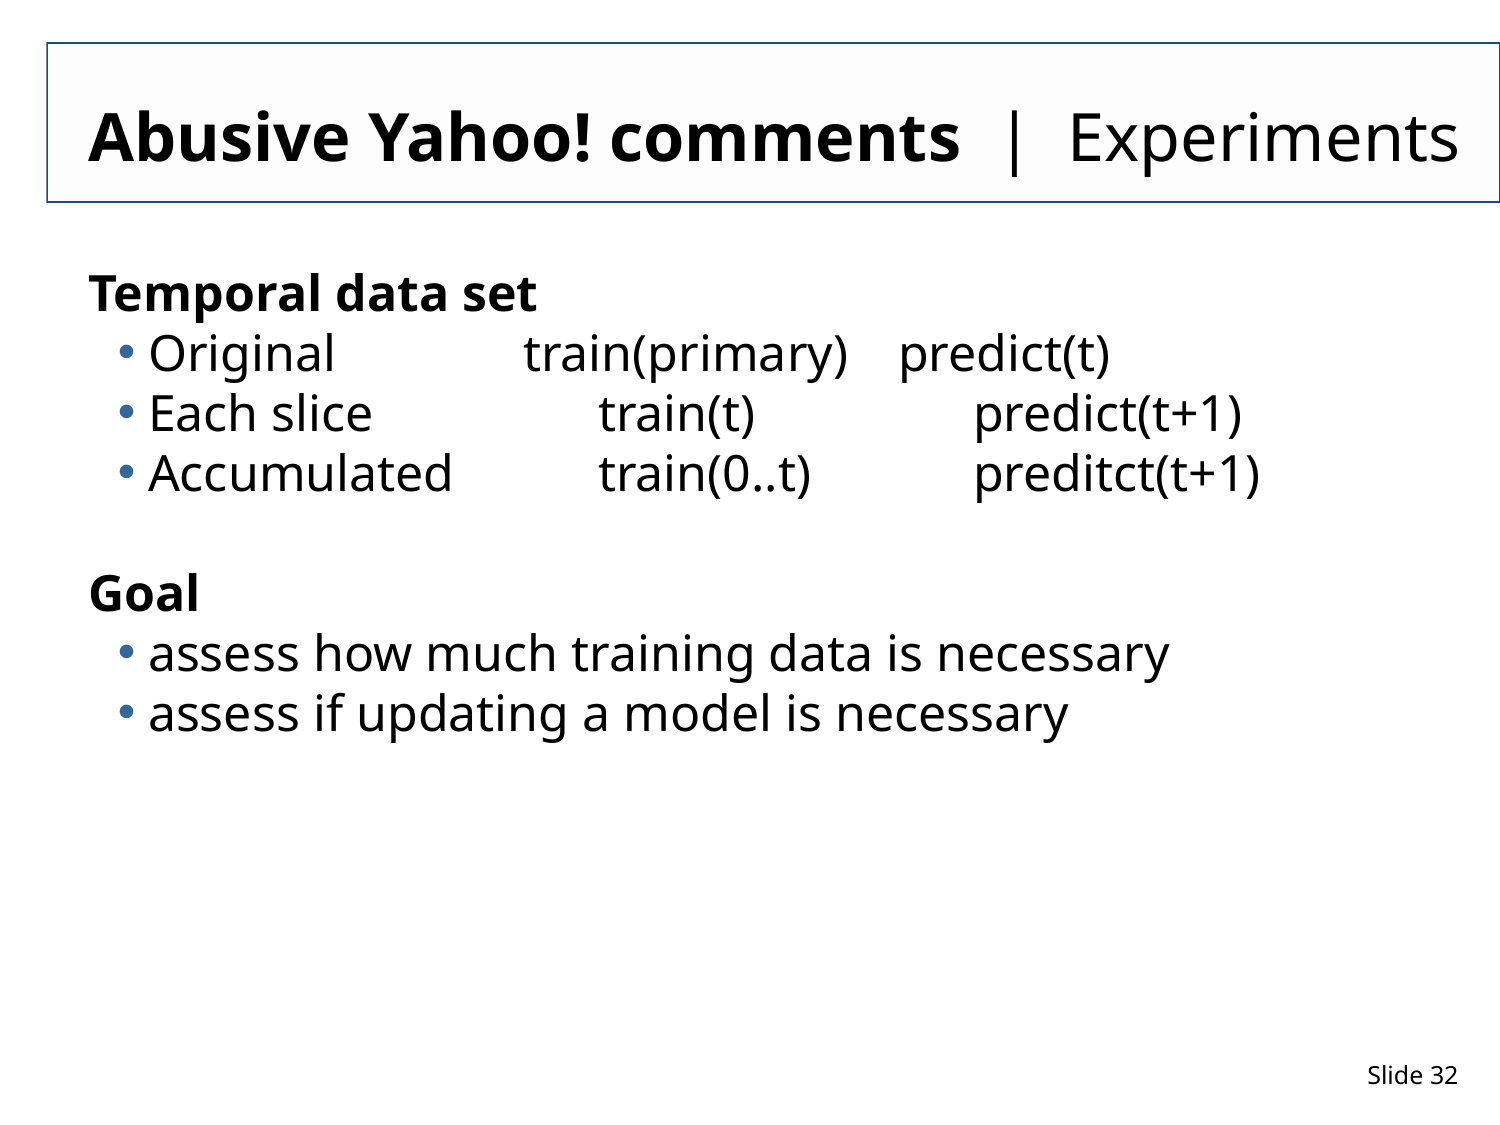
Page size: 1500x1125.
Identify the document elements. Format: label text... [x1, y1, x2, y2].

text_box Temporal data set Original train(primary) predict(t) Each slice train(t) predict(t+1) Accumulated train(0..t) preditct(t+1) Goal assess how much training data is necessary assess if updating a model is necessary [88, 260, 1435, 1029]
text_box Abusive Yahoo! comments | Experiments [88, 42, 1469, 176]
